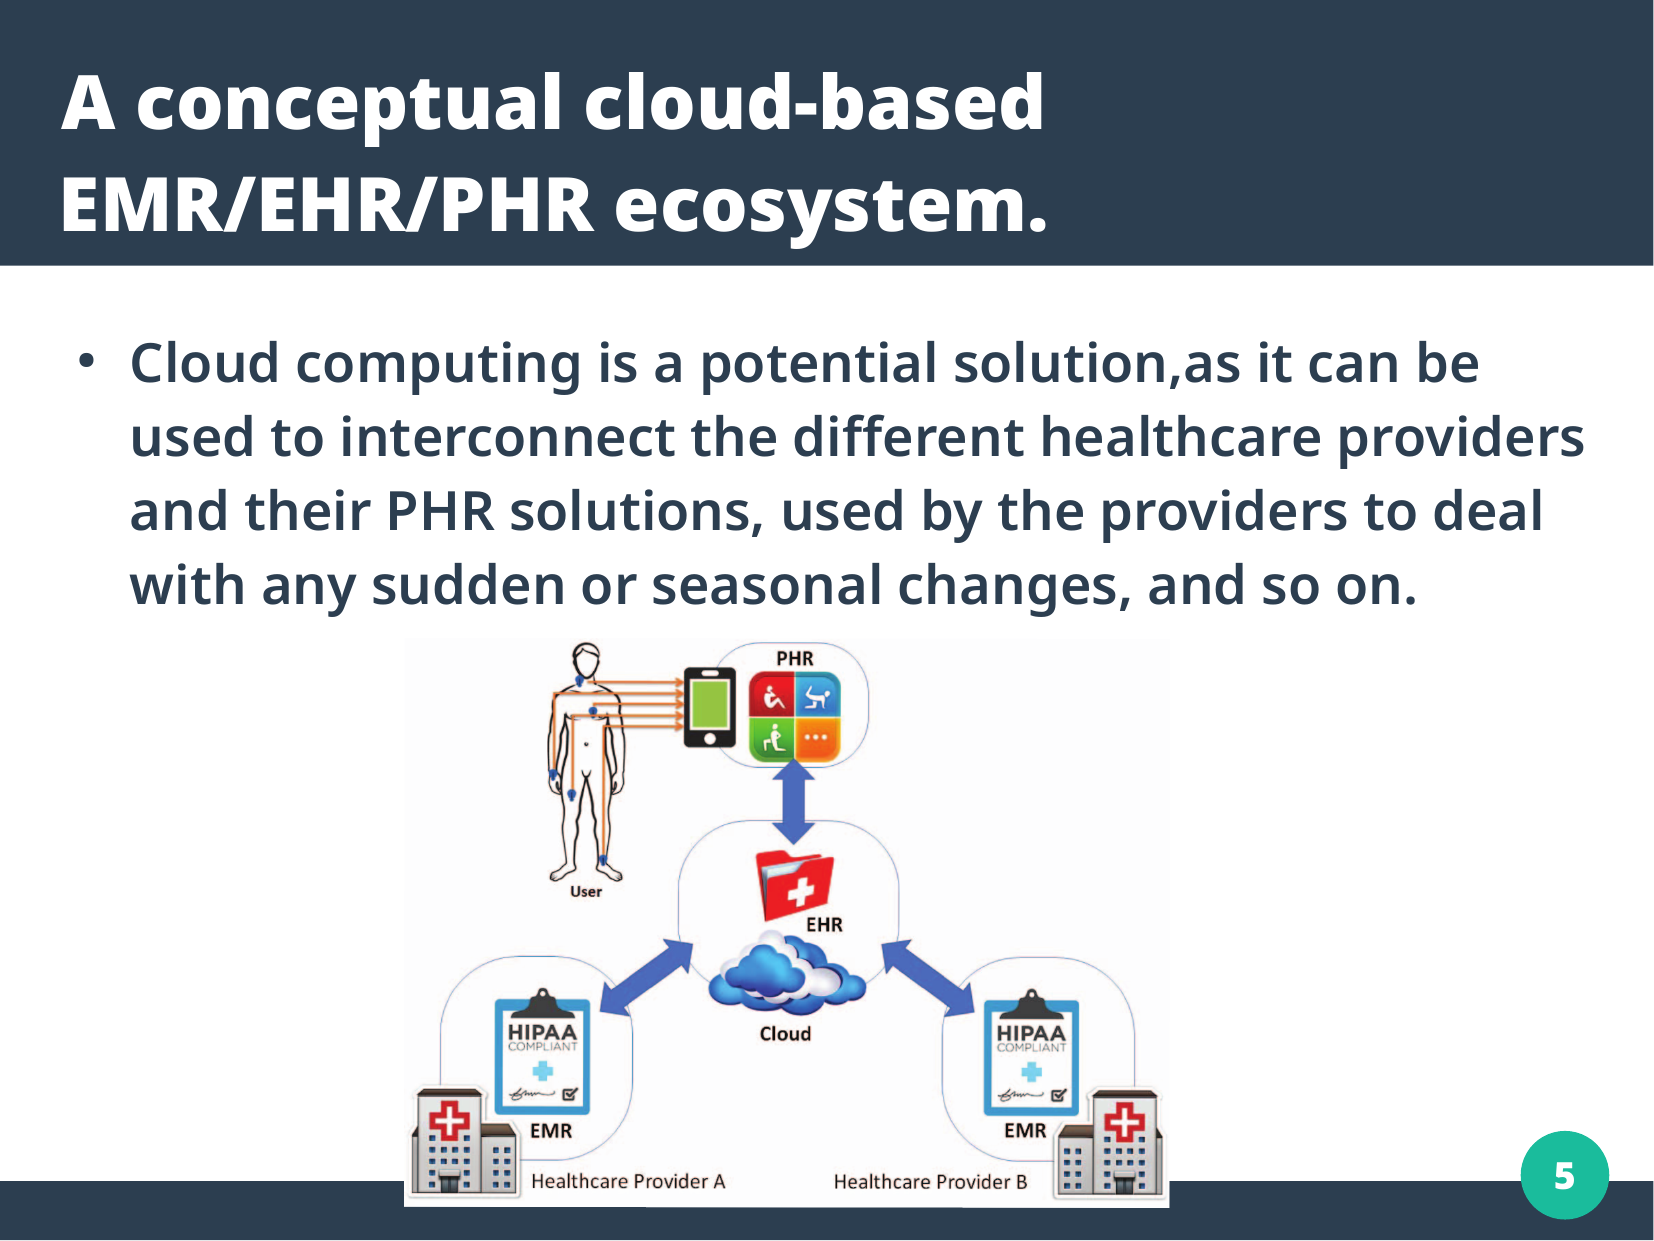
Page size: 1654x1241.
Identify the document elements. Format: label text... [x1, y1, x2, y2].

picture [403, 637, 1170, 1208]
list Cloud computing is a potential solution,as it can be used to interconnect the different healthcare providers and their PHR solutions, used by the providers to deal with any sudden or seasonal changes, and so on. [59, 324, 1595, 1152]
title A conceptual cloud-based EMR/EHR/PHR ecosystem. [59, 49, 1595, 207]
